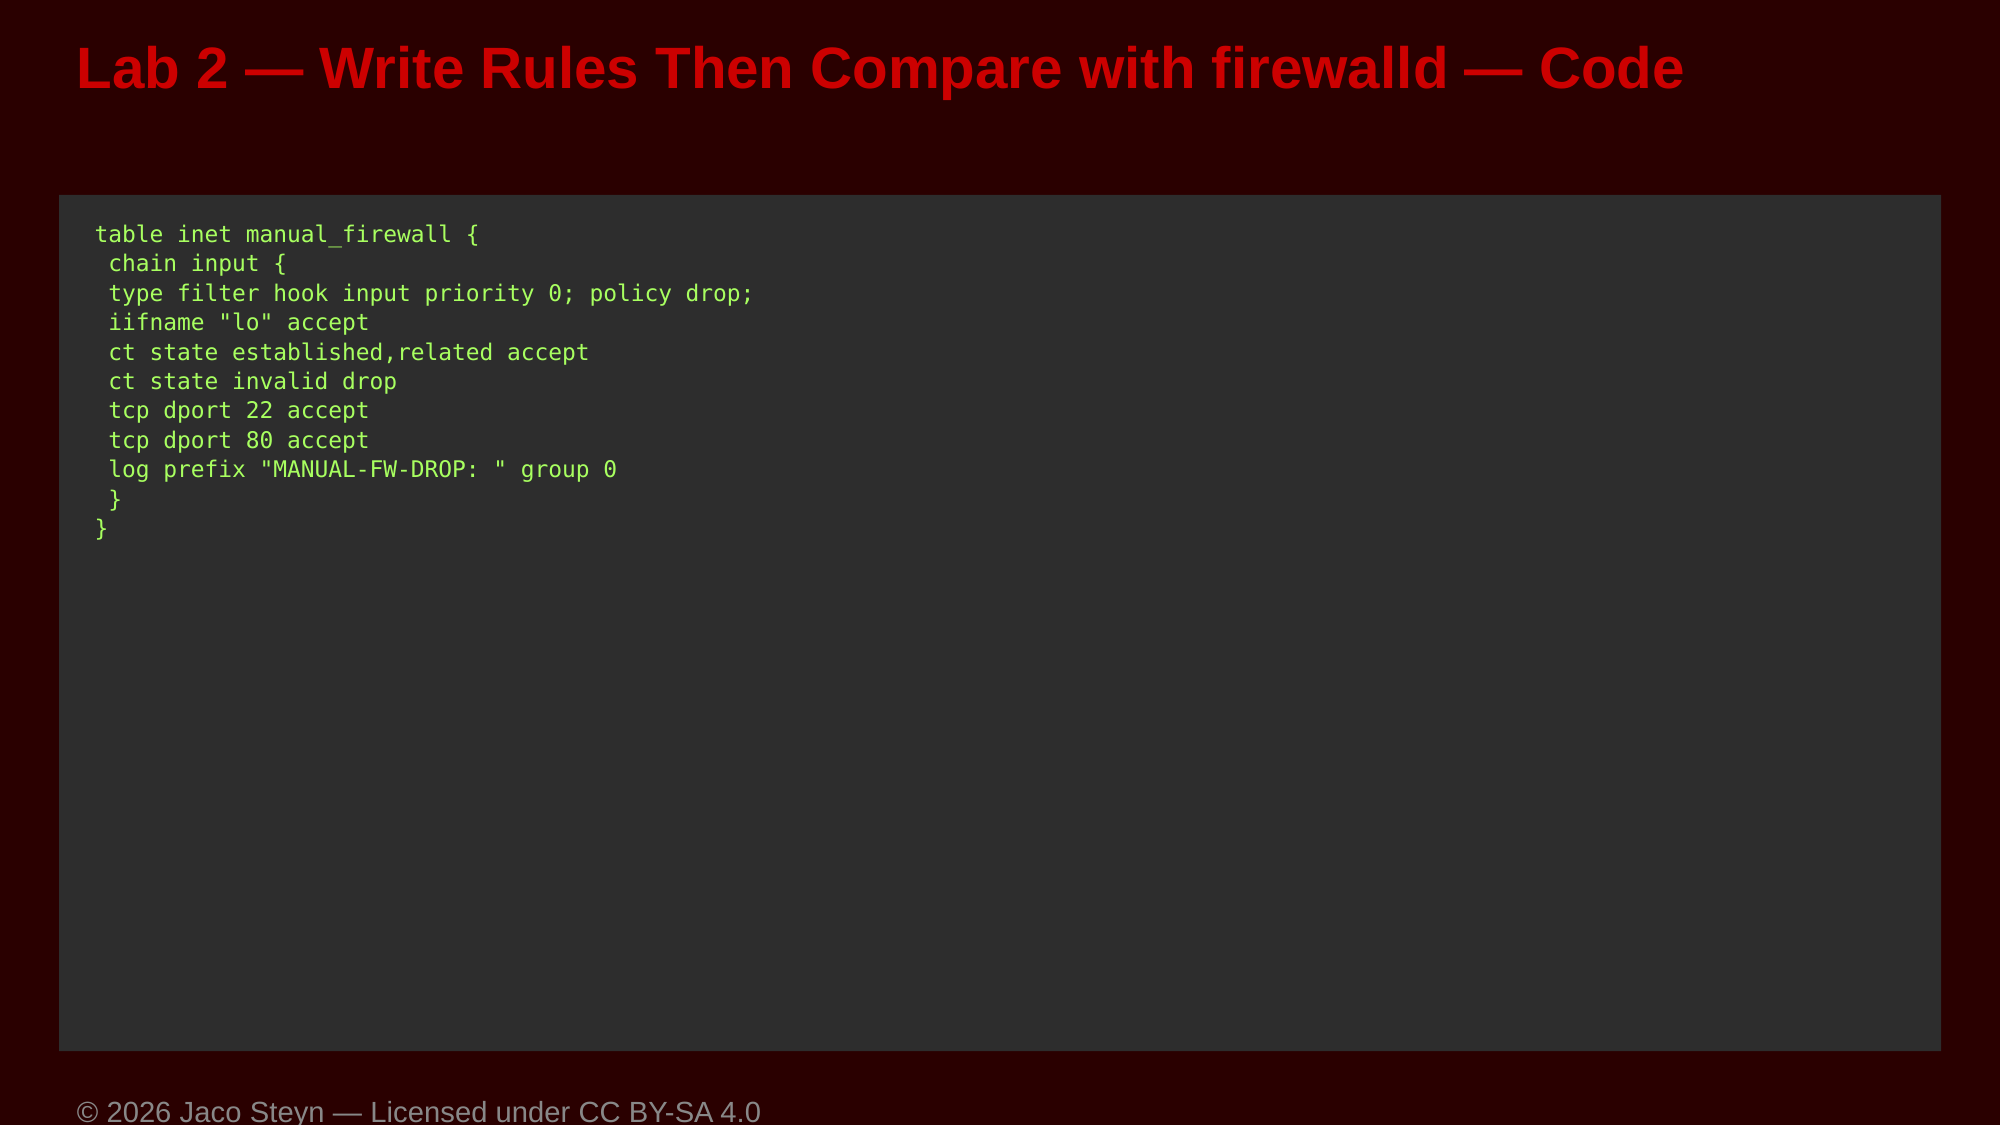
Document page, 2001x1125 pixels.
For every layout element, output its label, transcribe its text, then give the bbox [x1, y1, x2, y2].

text_box Lab 2 — Write Rules Then Compare with firewalld — Code [59, 23, 1942, 178]
text_box © 2026 Jaco Steyn — Licensed under CC BY-SA 4.0 [59, 1083, 1942, 1120]
text_box table inet manual_firewall { chain input { type filter hook input priority 0; policy drop; iifname "lo" accept ct state established,related accept ct state invalid drop tcp dport 22 accept tcp dport 80 accept log prefix "MANUAL-FW-DROP: " group 0 } } [59, 194, 1942, 1052]
